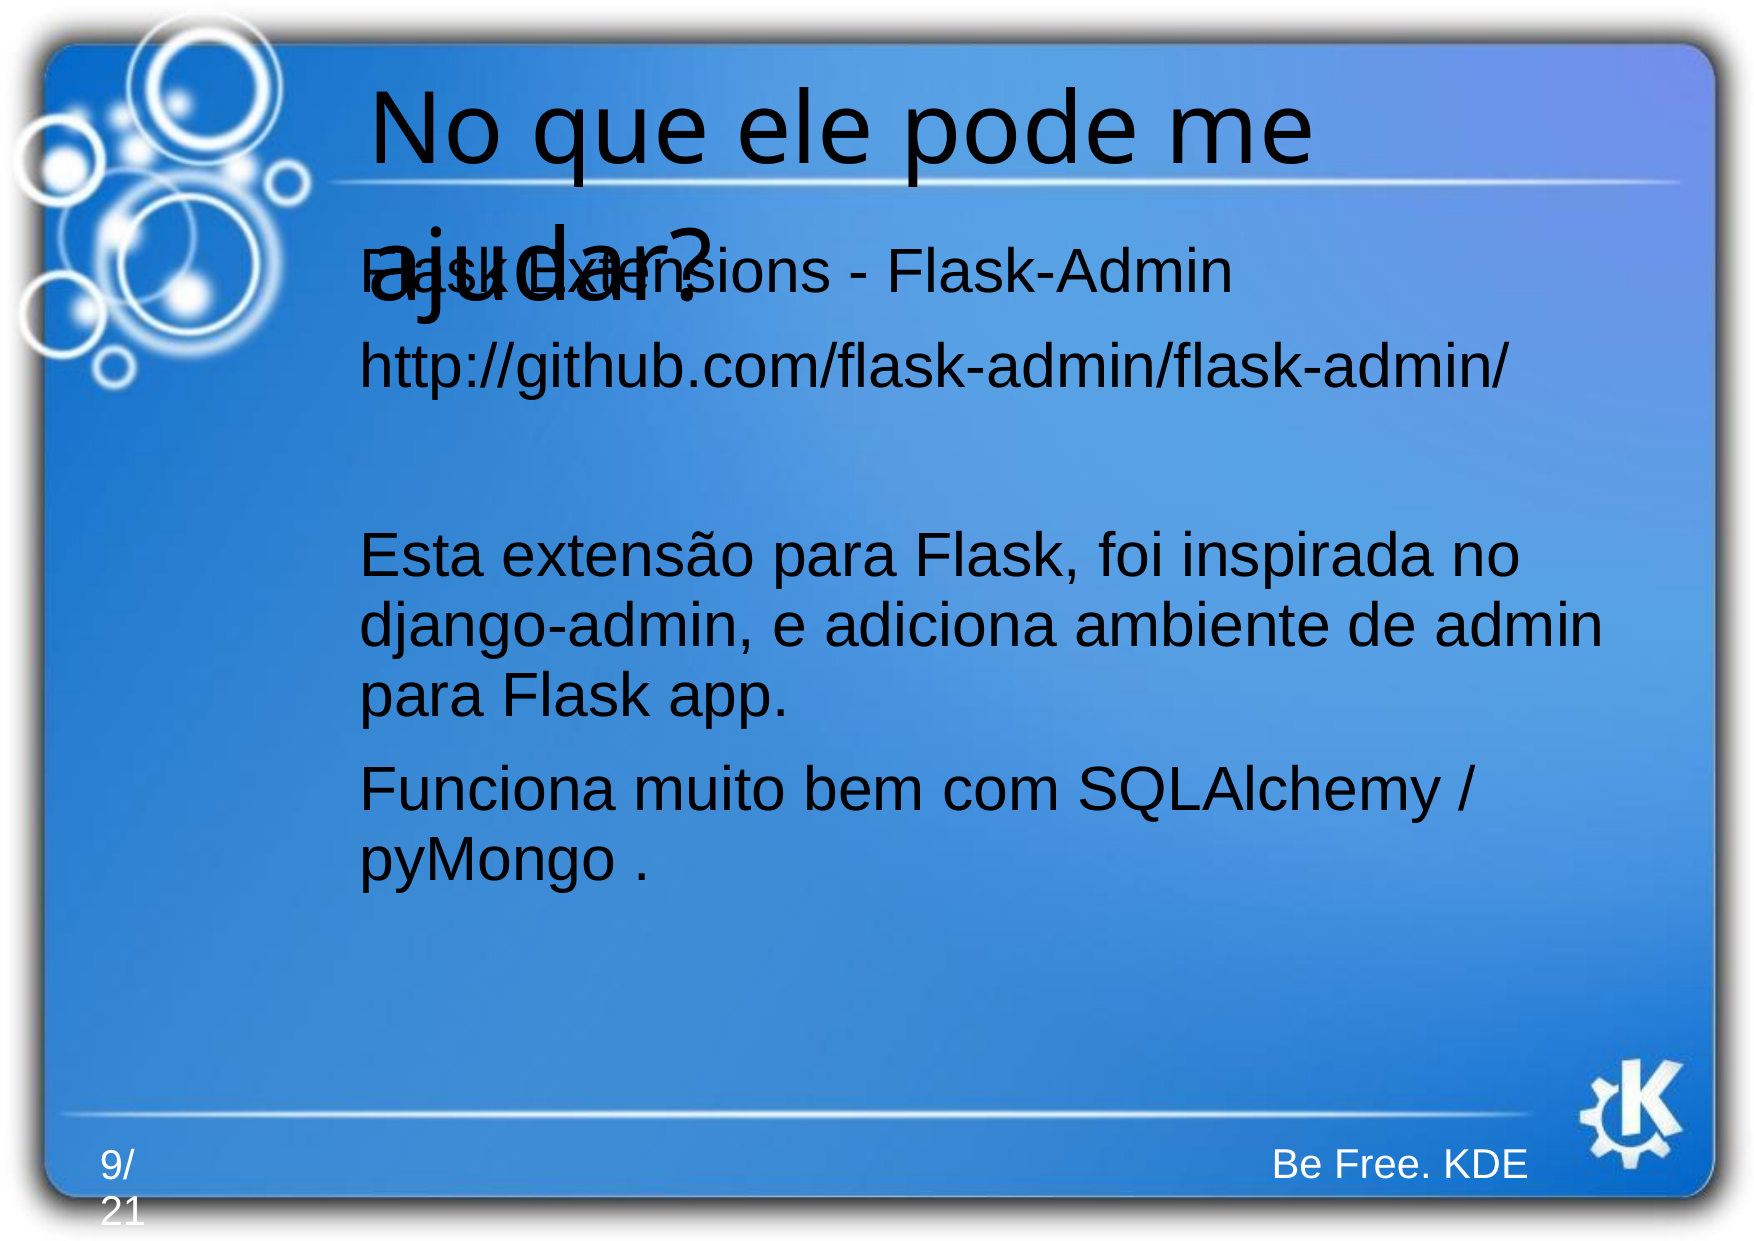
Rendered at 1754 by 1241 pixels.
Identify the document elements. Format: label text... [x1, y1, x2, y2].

picture [0, 0, 1754, 1241]
list Flask Extensions - Flask-Admin http://github.com/flask-admin/flask-admin/ Esta extensão para Flask, foi inspirada no django-admin, e adiciona ambiente de admin para Flask app. Funciona muito bem com SQLAlchemy / pyMongo . [344, 228, 1643, 1023]
title No que ele pode me ajudar? [352, 49, 1651, 174]
